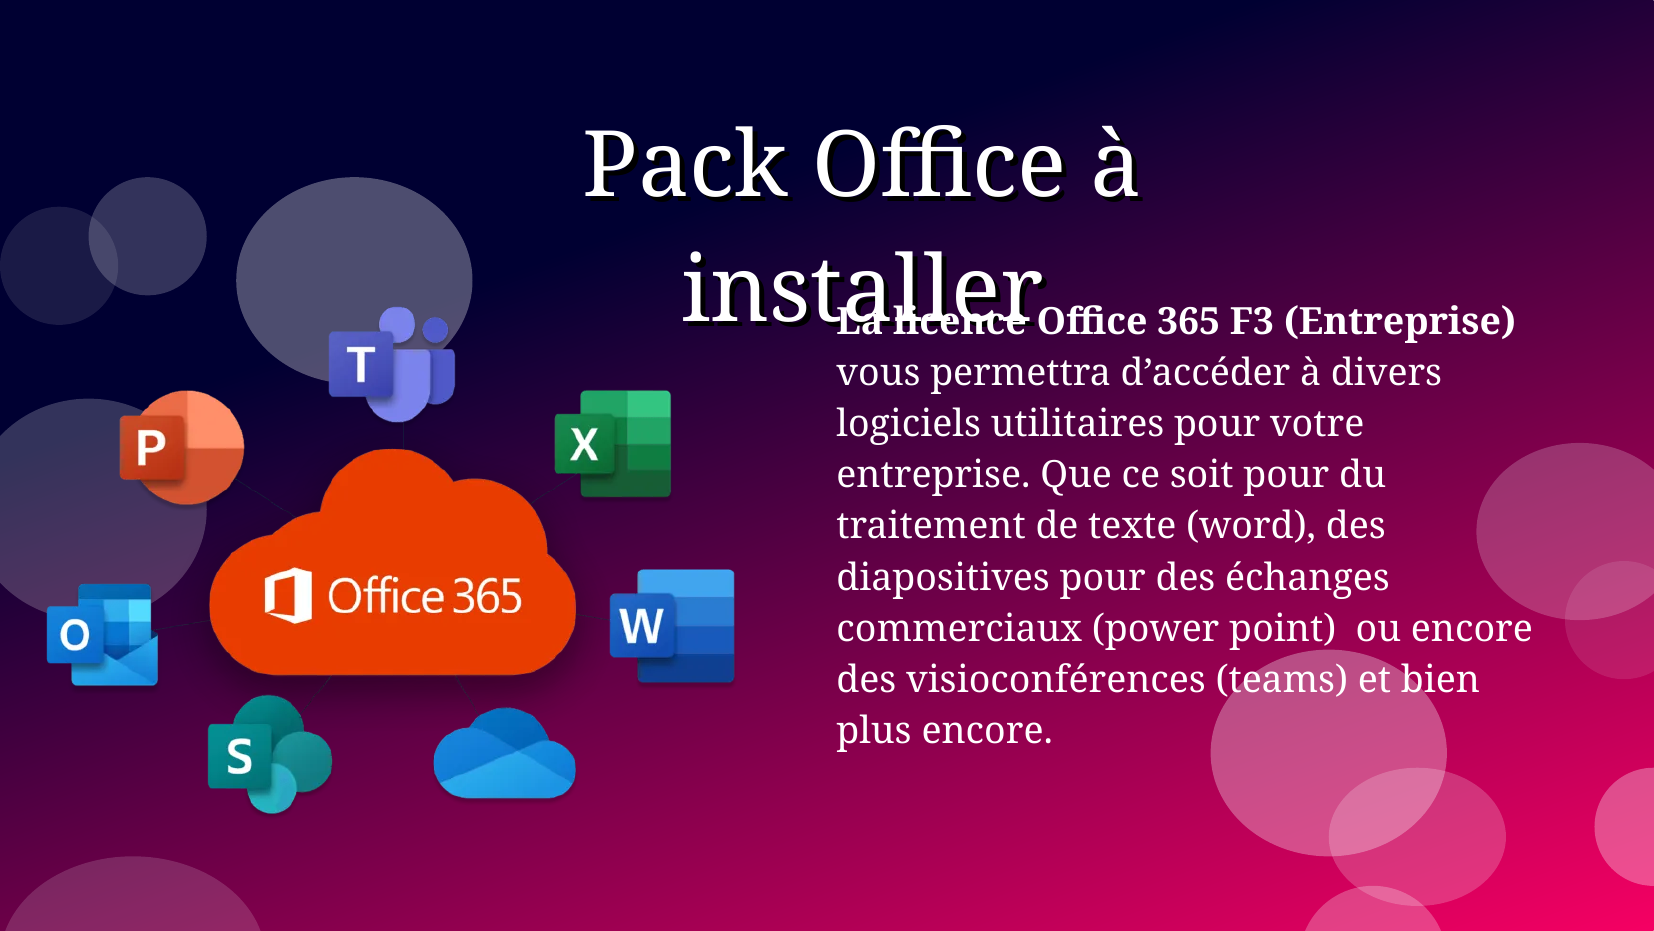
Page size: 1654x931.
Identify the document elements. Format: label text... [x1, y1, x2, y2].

picture [794, 316, 804, 322]
text_box Pack Office à installer [375, 90, 1350, 211]
text_box La licence Office 365 F3 (Entreprise) vous permettra d’accéder à divers logiciels utilitaires pour votre entreprise. Que ce soit pour du traitement de texte (word), des diapositives pour des échanges commerciaux (power point) ou encore des visioconférences (teams) et bien plus encore. [821, 287, 1557, 863]
picture [0, 287, 821, 836]
